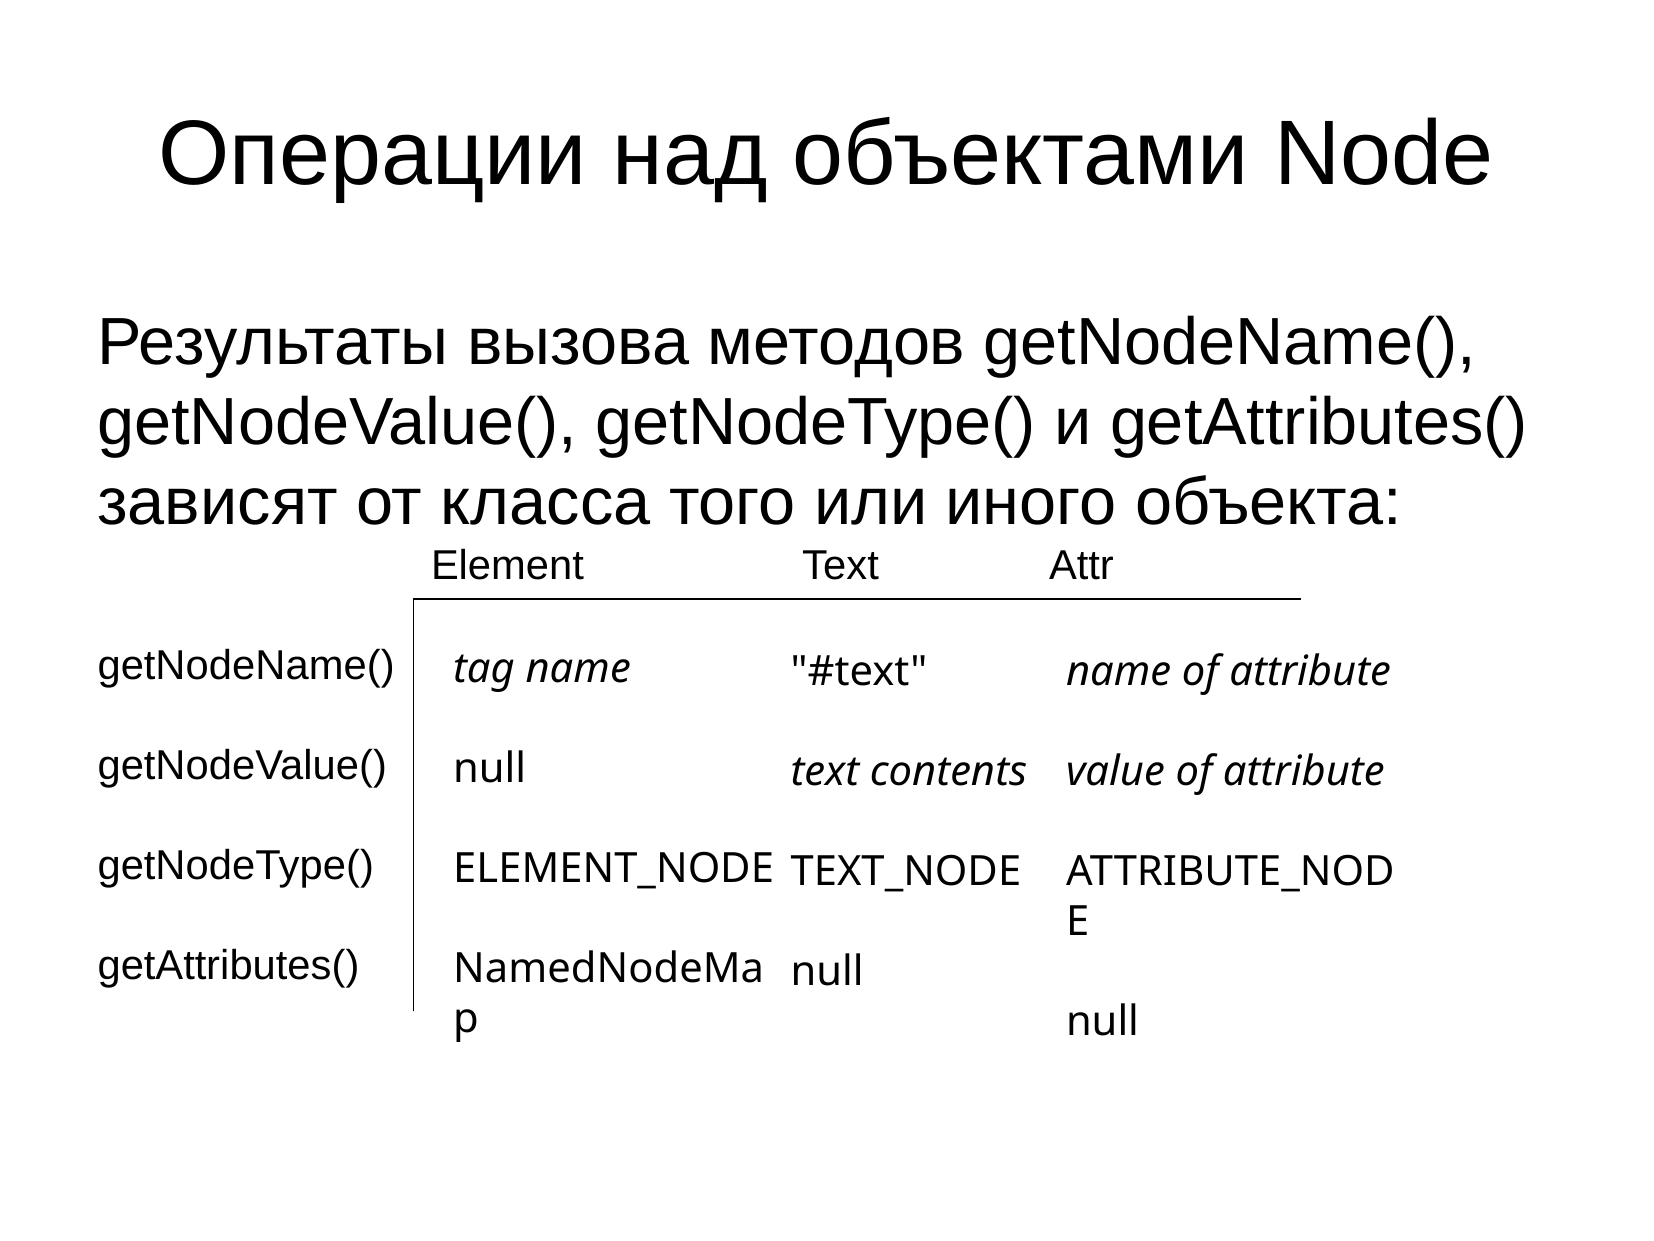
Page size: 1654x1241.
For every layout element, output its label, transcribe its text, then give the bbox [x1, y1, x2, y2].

title Операции над объектами Node [82, 49, 1571, 257]
text_box "#text" text contents TEXT_NODE null [775, 636, 1051, 1002]
list Результаты вызова методов getNodeName(), getNodeValue(), getNodeType() и getAttributes() зависят от класса того или иного объекта: Element Text Attr getNodeName() getNodeValue() getNodeType() getAttributes() [82, 290, 1571, 1010]
text_box tag name null ELEMENT_NODE NamedNodeMap [438, 633, 801, 1049]
text_box name of attribute value of attribute ATTRIBUTE_NODE null [1051, 636, 1427, 1052]
